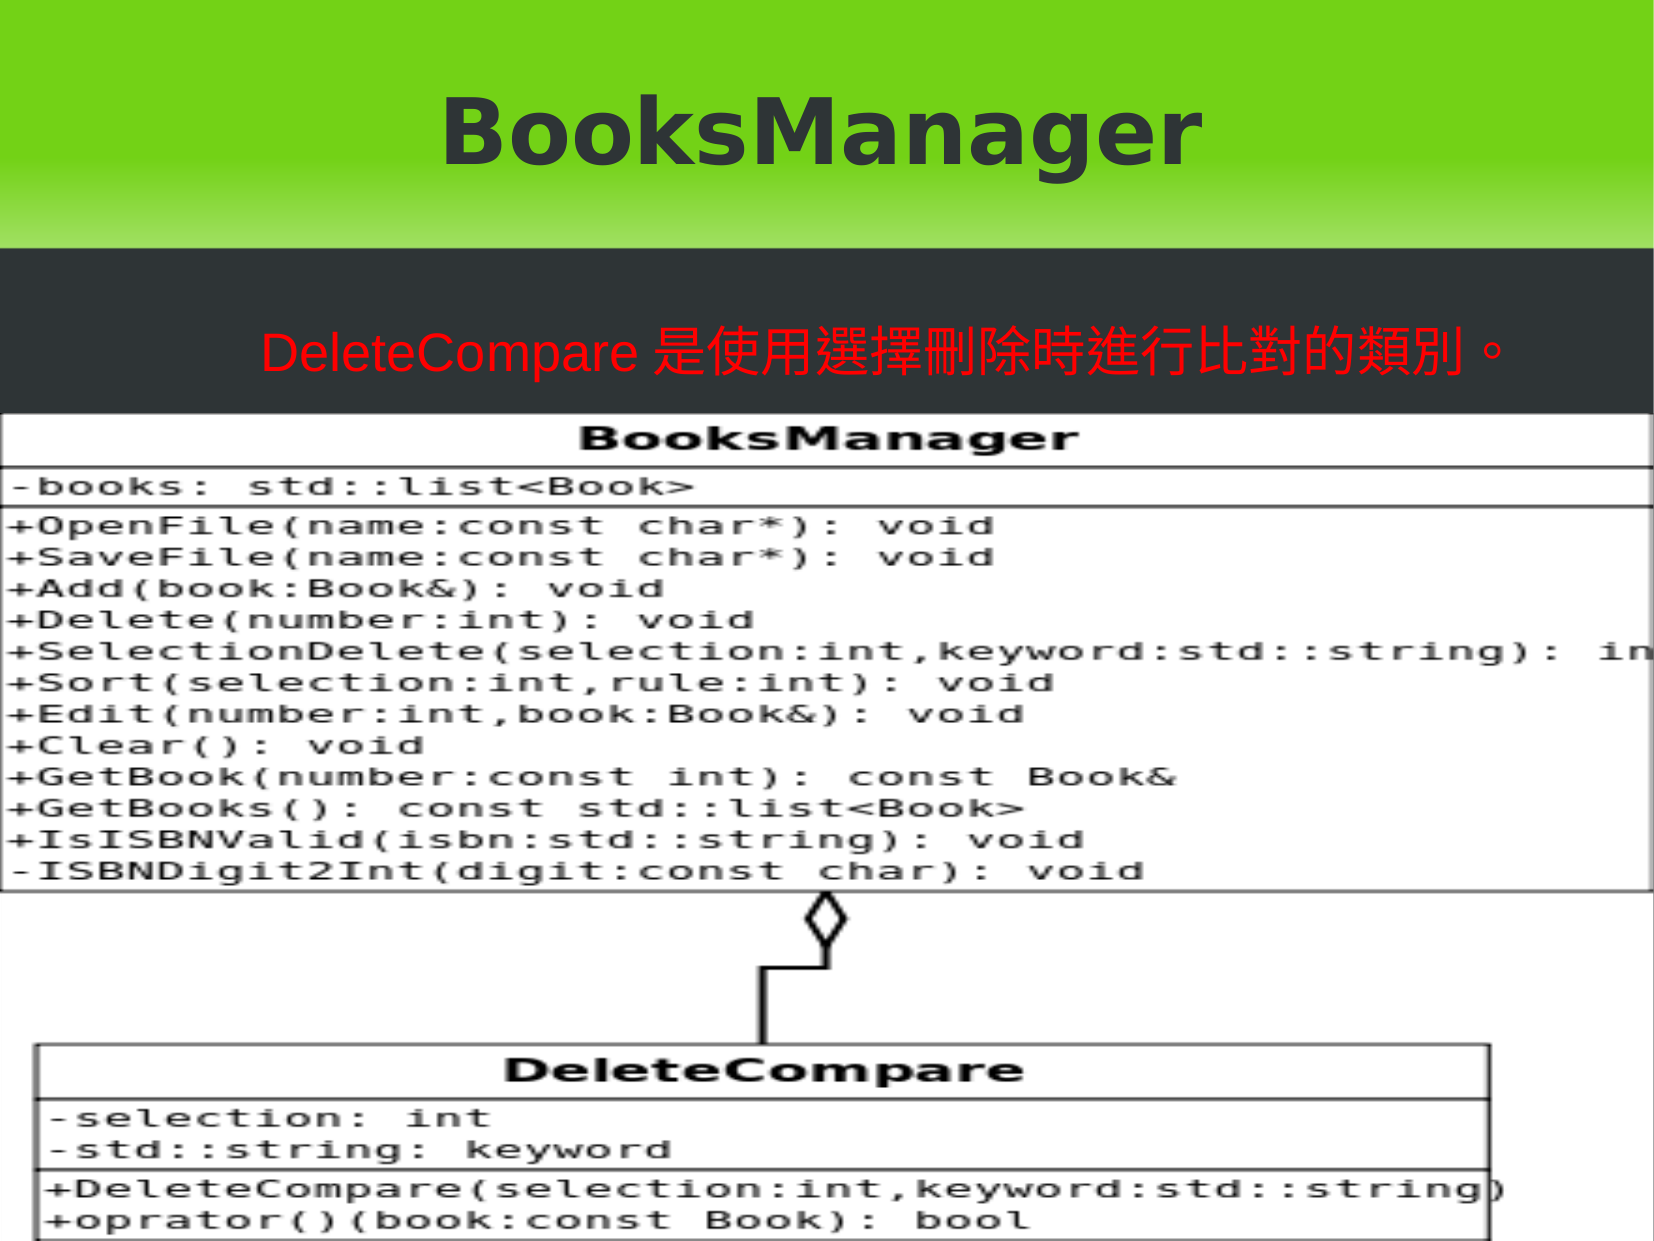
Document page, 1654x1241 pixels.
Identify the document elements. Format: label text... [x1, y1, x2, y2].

text_box DeleteCompare是使用選擇刪除時進行比對的類別。 [245, 306, 1536, 384]
picture [0, 0, 1654, 1241]
title BooksManager [76, 36, 1565, 229]
